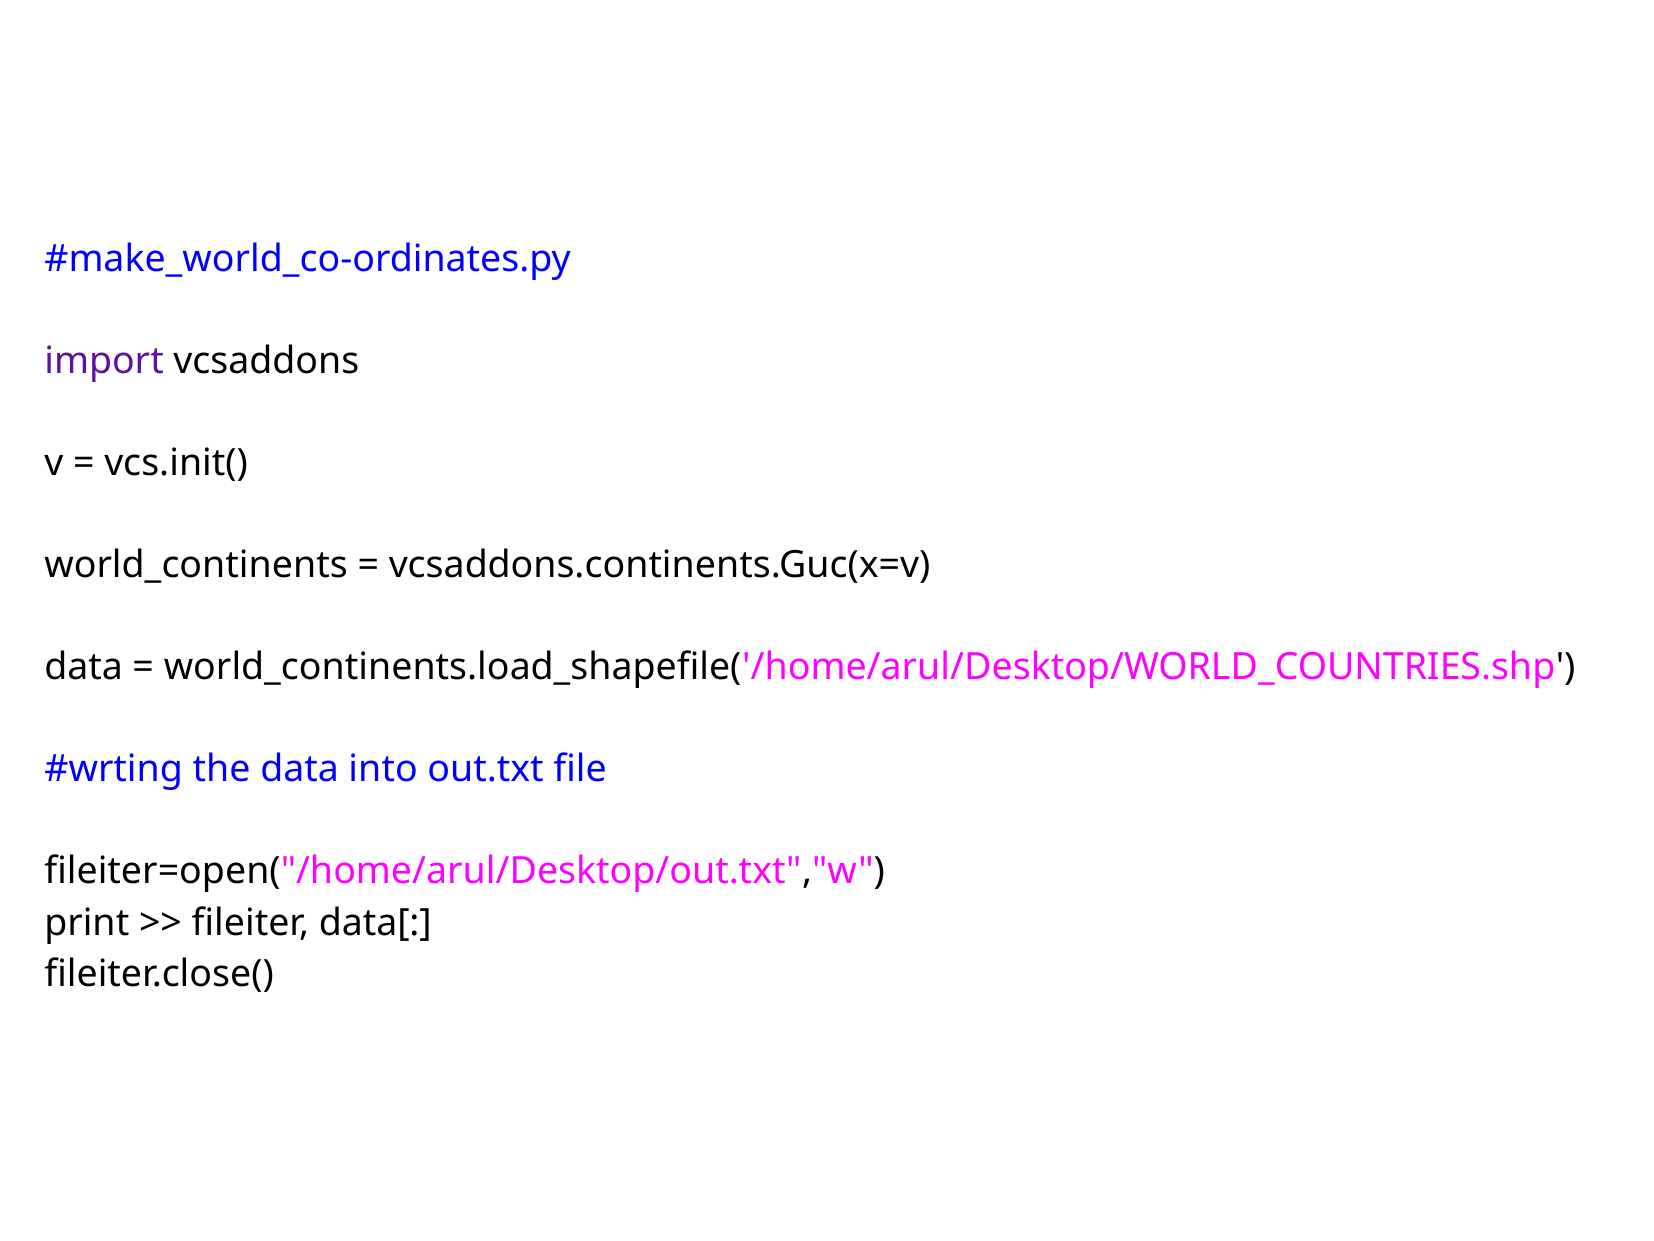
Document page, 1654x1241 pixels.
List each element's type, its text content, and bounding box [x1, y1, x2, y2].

text_box #make_world_co-ordinates.py import vcsaddons v = vcs.init() world_continents = vcsaddons.continents.Guc(x=v) data = world_continents.load_shapefile('/home/arul/Desktop/WORLD_COUNTRIES.shp') #wrting the data into out.txt file fileiter=open("/home/arul/Desktop/out.txt","w") print >> fileiter, data[:] fileiter.close() [29, 88, 1625, 1052]
